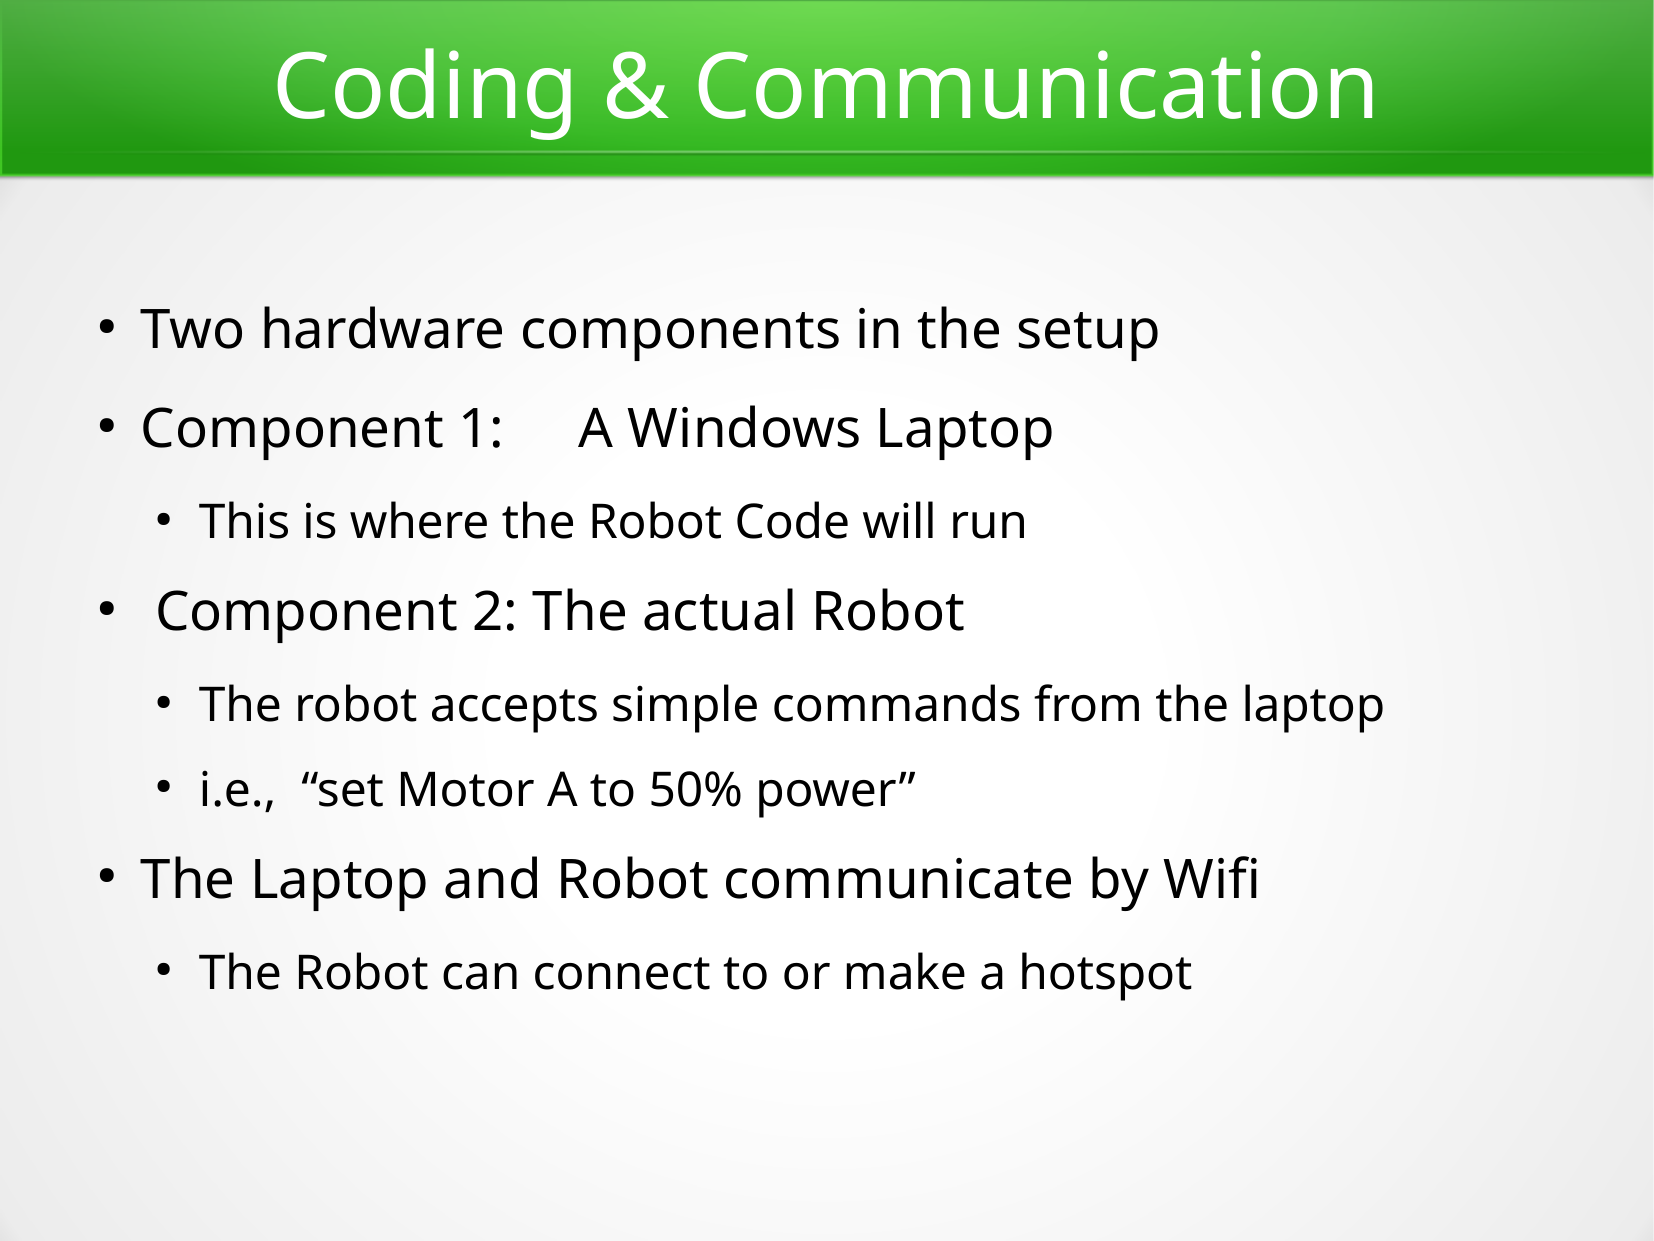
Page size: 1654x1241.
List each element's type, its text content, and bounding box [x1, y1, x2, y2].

picture [0, 0, 1654, 1241]
title Coding & Communication [82, 11, 1571, 154]
list Two hardware components in the setup Component 1: A Windows Laptop This is where the Robot Code will run Component 2: The actual Robot The robot accepts simple commands from the laptop i.e., “set Motor A to 50% power” The Laptop and Robot communicate by Wifi The Robot can connect to or make a hotspot [82, 290, 1654, 1010]
